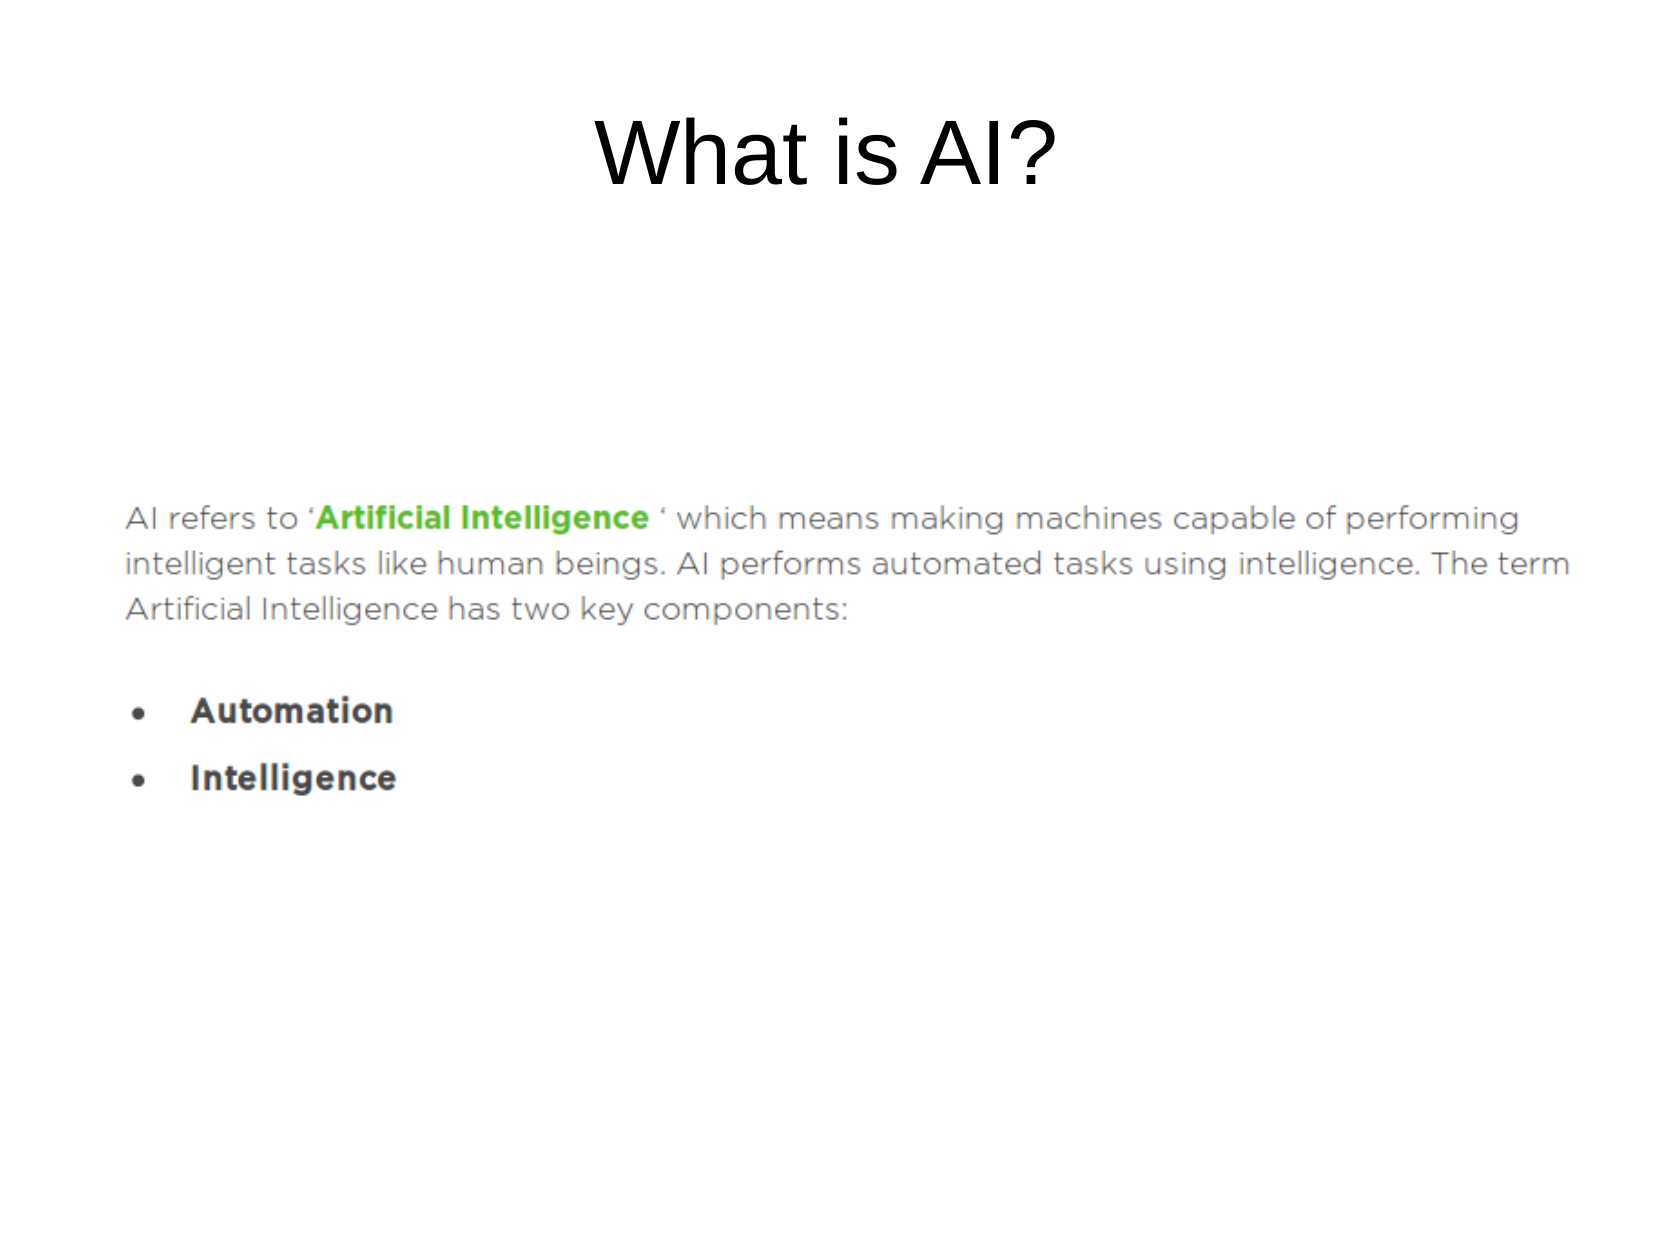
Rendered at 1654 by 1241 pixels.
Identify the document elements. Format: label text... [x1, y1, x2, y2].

picture [74, 473, 1599, 826]
title What is AI? [82, 49, 1571, 257]
